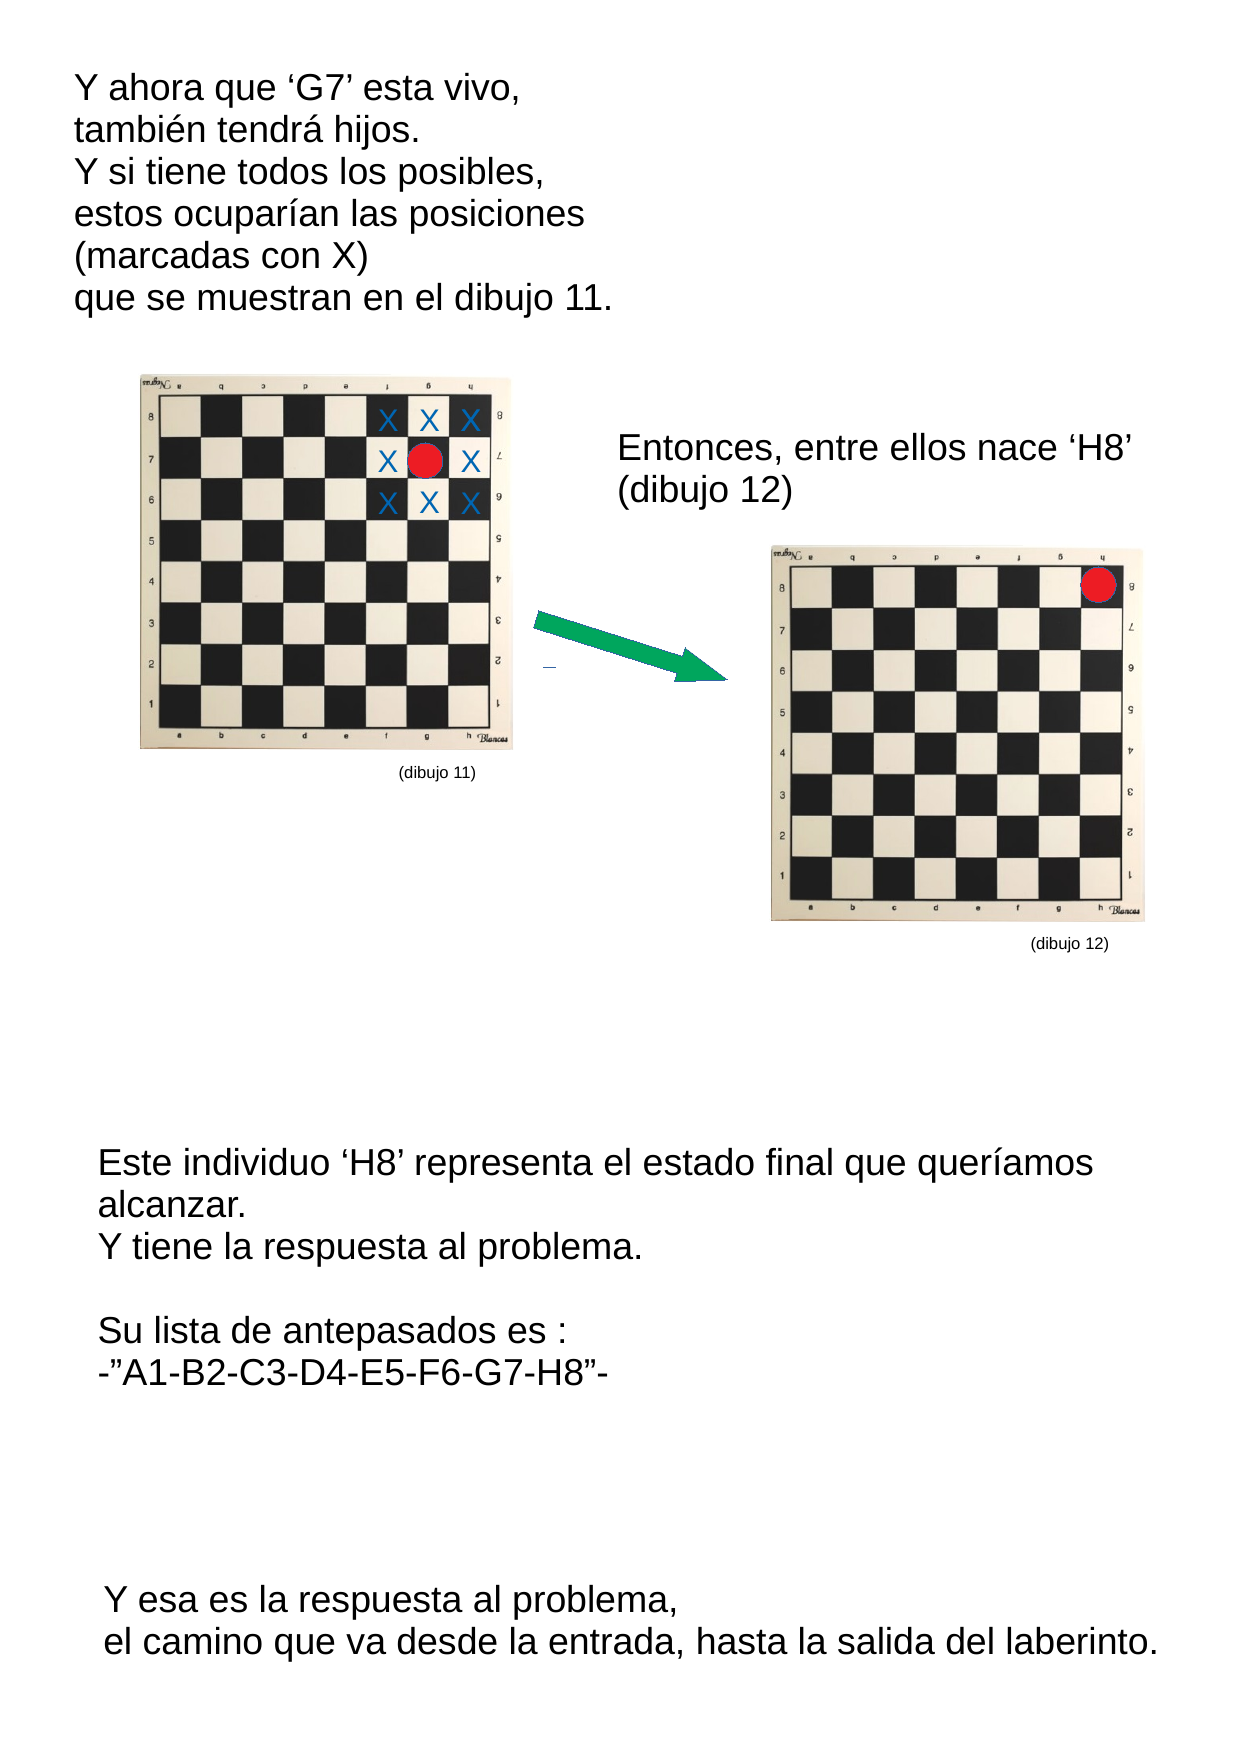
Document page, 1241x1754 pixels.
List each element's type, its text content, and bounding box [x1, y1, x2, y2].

text_box Y ahora que ‘G7’ esta vivo, también tendrá hijos. Y si tiene todos los posibles, estos ocuparían las posiciones (marcadas con X) que se muestran en el dibujo 11. [59, 59, 697, 366]
text_box X [414, 478, 445, 528]
text_box X [445, 437, 497, 487]
text_box (dibujo 11) [383, 755, 492, 790]
text_box Y esa es la respuesta al problema, el camino que va desde la entrada, hasta la salida del laberinto. [88, 1570, 1175, 1670]
text_box X [445, 487, 497, 529]
text_box [414, 446, 443, 478]
text_box X [455, 395, 497, 437]
text_box X [414, 395, 455, 446]
text_box [533, 610, 728, 682]
text_box X [363, 446, 414, 478]
picture [769, 544, 1146, 922]
text_box (dibujo 12) [1015, 927, 1125, 961]
text_box X [363, 478, 414, 529]
text_box [1080, 566, 1117, 603]
picture [138, 373, 514, 751]
text_box Este individuo ‘H8’ representa el estado final que queríamos alcanzar. Y tiene la respuesta al problema. Su lista de antepasados es : -”A1-B2-C3-D4-E5-F6-G7-H8”- [82, 1133, 1158, 1443]
text_box X [363, 395, 414, 446]
text_box Entonces, entre ellos nace ‘H8’ (dibujo 12) [602, 419, 1148, 519]
